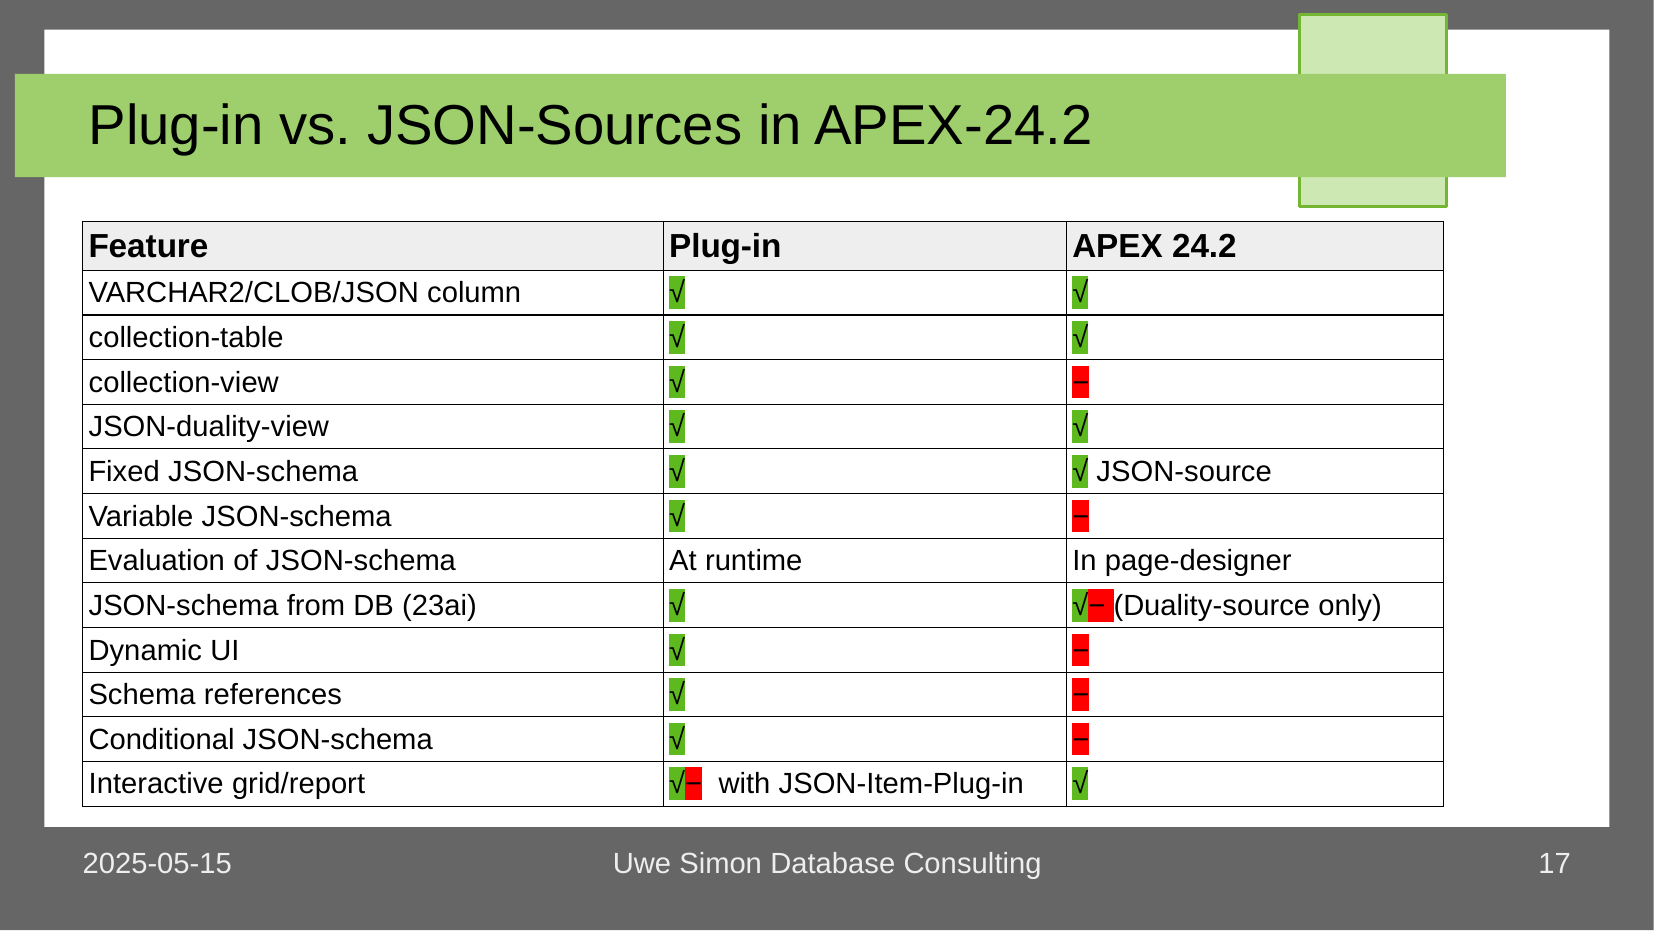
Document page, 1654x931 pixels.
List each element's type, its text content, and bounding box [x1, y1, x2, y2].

table_cell √ [664, 360, 1066, 404]
table_header Plug-in [664, 222, 1066, 270]
table_cell Dynamic UI [83, 628, 663, 672]
table_cell In page-designer [1067, 539, 1443, 582]
table_cell − [1067, 360, 1443, 404]
table_cell collection-view [83, 360, 663, 404]
table_cell √ JSON-source [1067, 449, 1443, 493]
table_cell Conditional JSON-schema [83, 717, 663, 761]
table_cell Fixed JSON-schema [83, 449, 663, 493]
table_cell √ [664, 494, 1066, 538]
table_cell √ [1067, 405, 1443, 448]
table_cell JSON-duality-view [83, 405, 663, 448]
table_cell Variable JSON-schema [83, 494, 663, 538]
table_cell − [1067, 673, 1443, 716]
table_cell √ [1067, 271, 1443, 314]
table_cell Evaluation of JSON-schema [83, 539, 663, 582]
table_cell − [1067, 628, 1443, 672]
table_header APEX 24.2 [1067, 222, 1443, 270]
table_cell √ [664, 717, 1066, 761]
table_cell Schema references [83, 673, 663, 716]
table_header Feature [83, 222, 663, 270]
table_cell √ [664, 271, 1066, 314]
table_cell Interactive grid/report [83, 762, 663, 806]
table_cell − [1067, 494, 1443, 538]
table_cell √ [1067, 762, 1443, 806]
table_cell At runtime [664, 539, 1066, 582]
table_cell collection-table [83, 316, 663, 359]
table_cell √− (Duality-source only) [1067, 583, 1443, 627]
table_cell √ [1067, 316, 1443, 359]
title Plug-in vs. JSON-Sources in APEX-24.2 [88, 73, 1506, 178]
table_cell √ [664, 316, 1066, 359]
table_cell VARCHAR2/CLOB/JSON column [83, 271, 663, 314]
table_cell √− with JSON-Item-Plug-in [664, 762, 1066, 806]
table_cell √ [664, 583, 1066, 627]
table_cell JSON-schema from DB (23ai) [83, 583, 663, 627]
table_cell √ [664, 628, 1066, 672]
table_cell √ [664, 405, 1066, 448]
table_cell √ [664, 449, 1066, 493]
table_cell √ [664, 673, 1066, 716]
table_cell − [1067, 717, 1443, 761]
